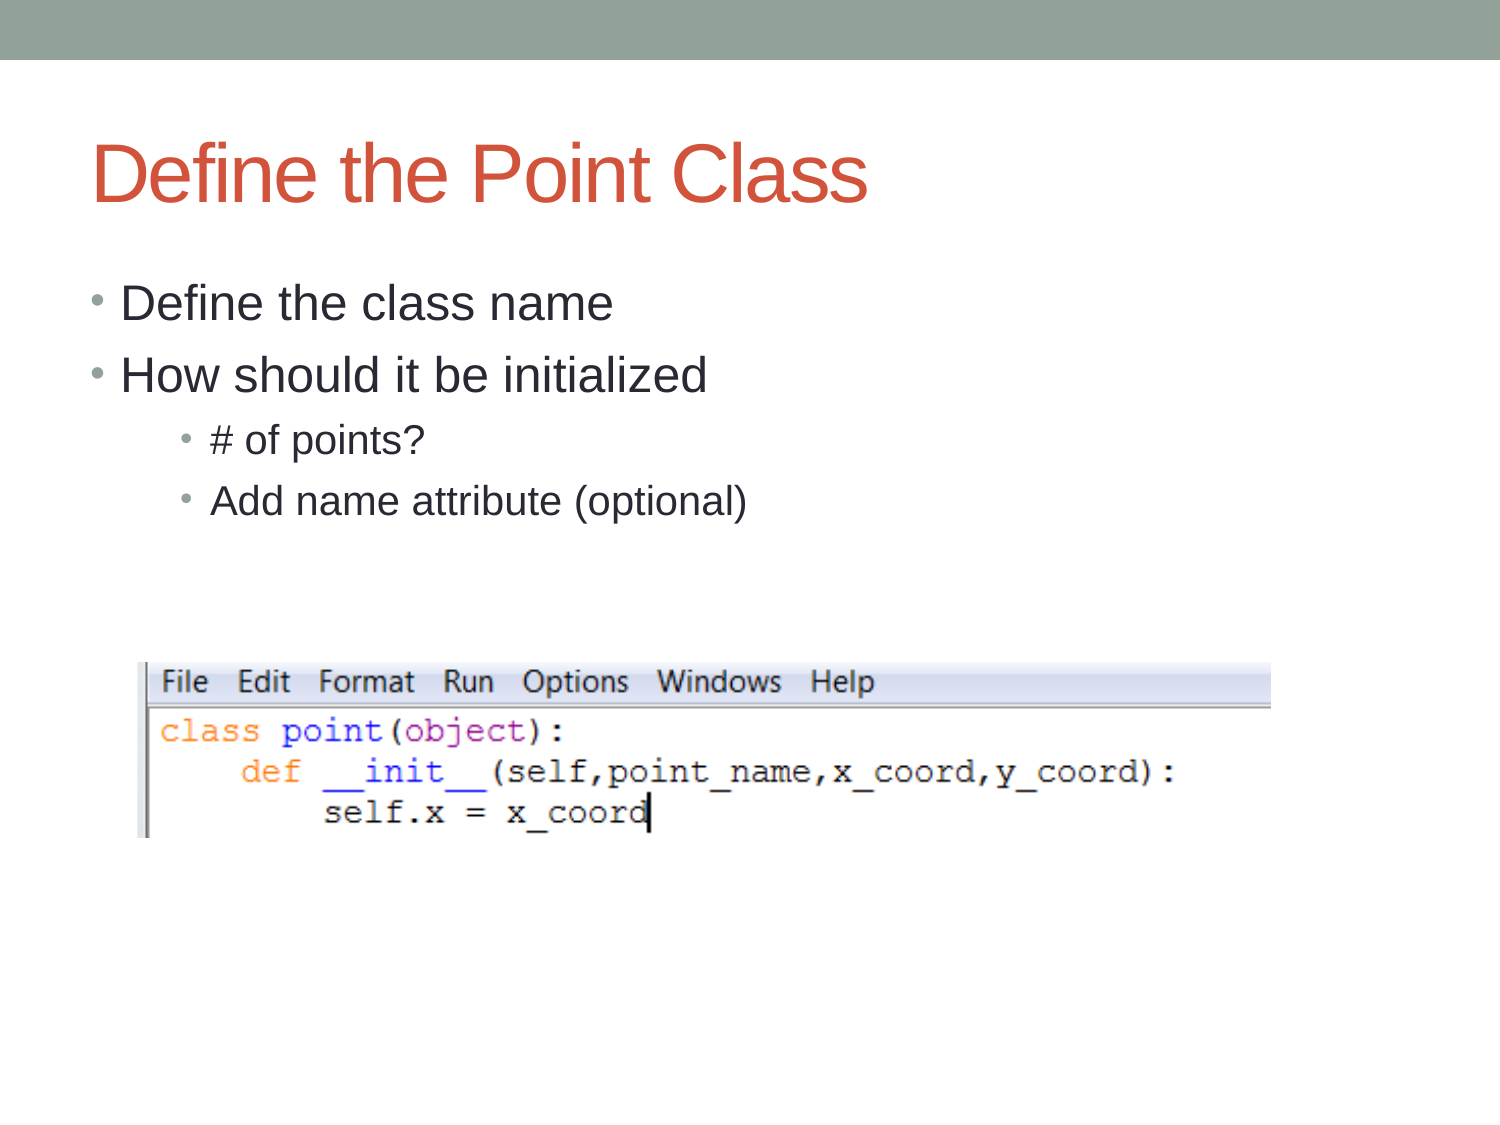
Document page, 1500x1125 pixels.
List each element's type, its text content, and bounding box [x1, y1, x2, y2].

list Define the class name How should it be initialized # of points? Add name attribute (optional) [75, 262, 1426, 1063]
title Define the Point Class [75, 87, 1426, 251]
picture [137, 662, 1271, 838]
